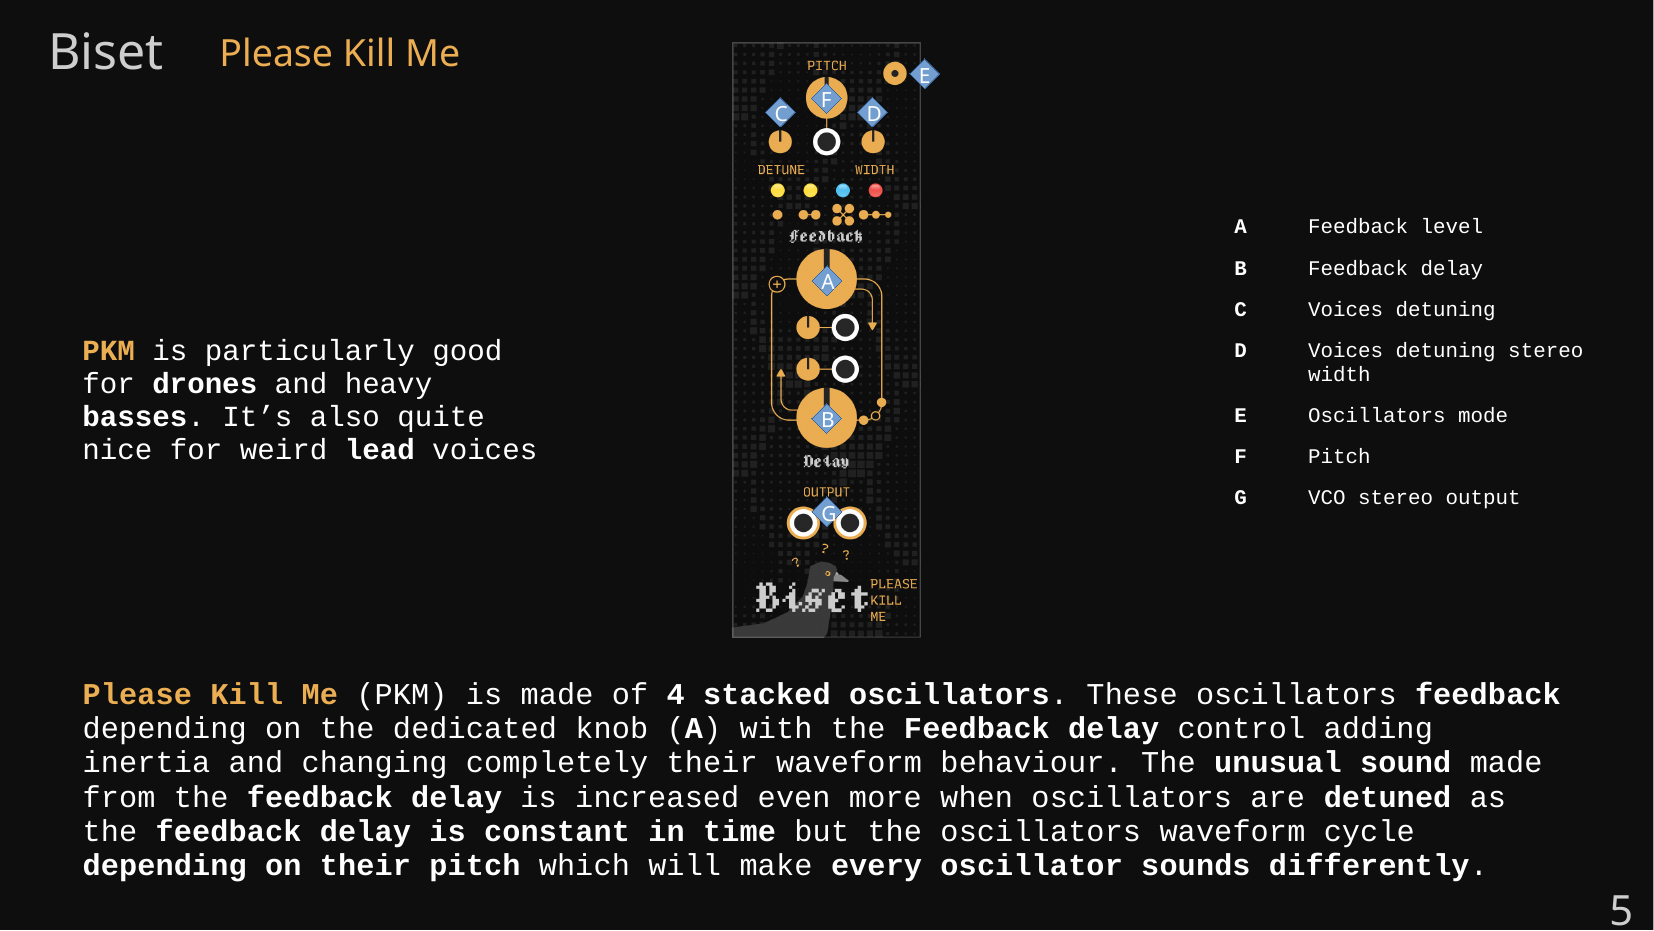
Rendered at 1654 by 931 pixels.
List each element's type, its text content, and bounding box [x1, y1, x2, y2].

text_box F [806, 78, 849, 119]
text_box B [806, 398, 849, 439]
list Please Kill Me (PKM) is made of 4 stacked oscillators. These oscillators feedback depending on the dedicated knob (A) with the Feedback delay control adding inertia and changing completely their waveform behaviour. The unusual sound made from the feedback delay is increased even more when oscillators are detuned as the feedback delay is constant in time but the oscillators waveform cycle depending on their pitch which will make every oscillator sounds differently. [82, 679, 1571, 916]
text_box C [759, 92, 802, 132]
text_box Please Kill Me [204, 19, 817, 80]
list A Feedback level B Feedback delay C Voices detuning D Voices detuning stereo width E Oscillators mode F Pitch G VCO stereo output [1234, 216, 1648, 514]
picture [732, 42, 921, 638]
list PKM is particularly good for drones and heavy basses. It’s also quite nice for weird lead voices [82, 336, 562, 485]
text_box G [806, 491, 850, 532]
text_box D [851, 92, 896, 132]
text_box 5 [1594, 873, 1654, 931]
text_box E [904, 53, 947, 94]
text_box A [806, 259, 850, 300]
title Biset [5, 23, 207, 77]
